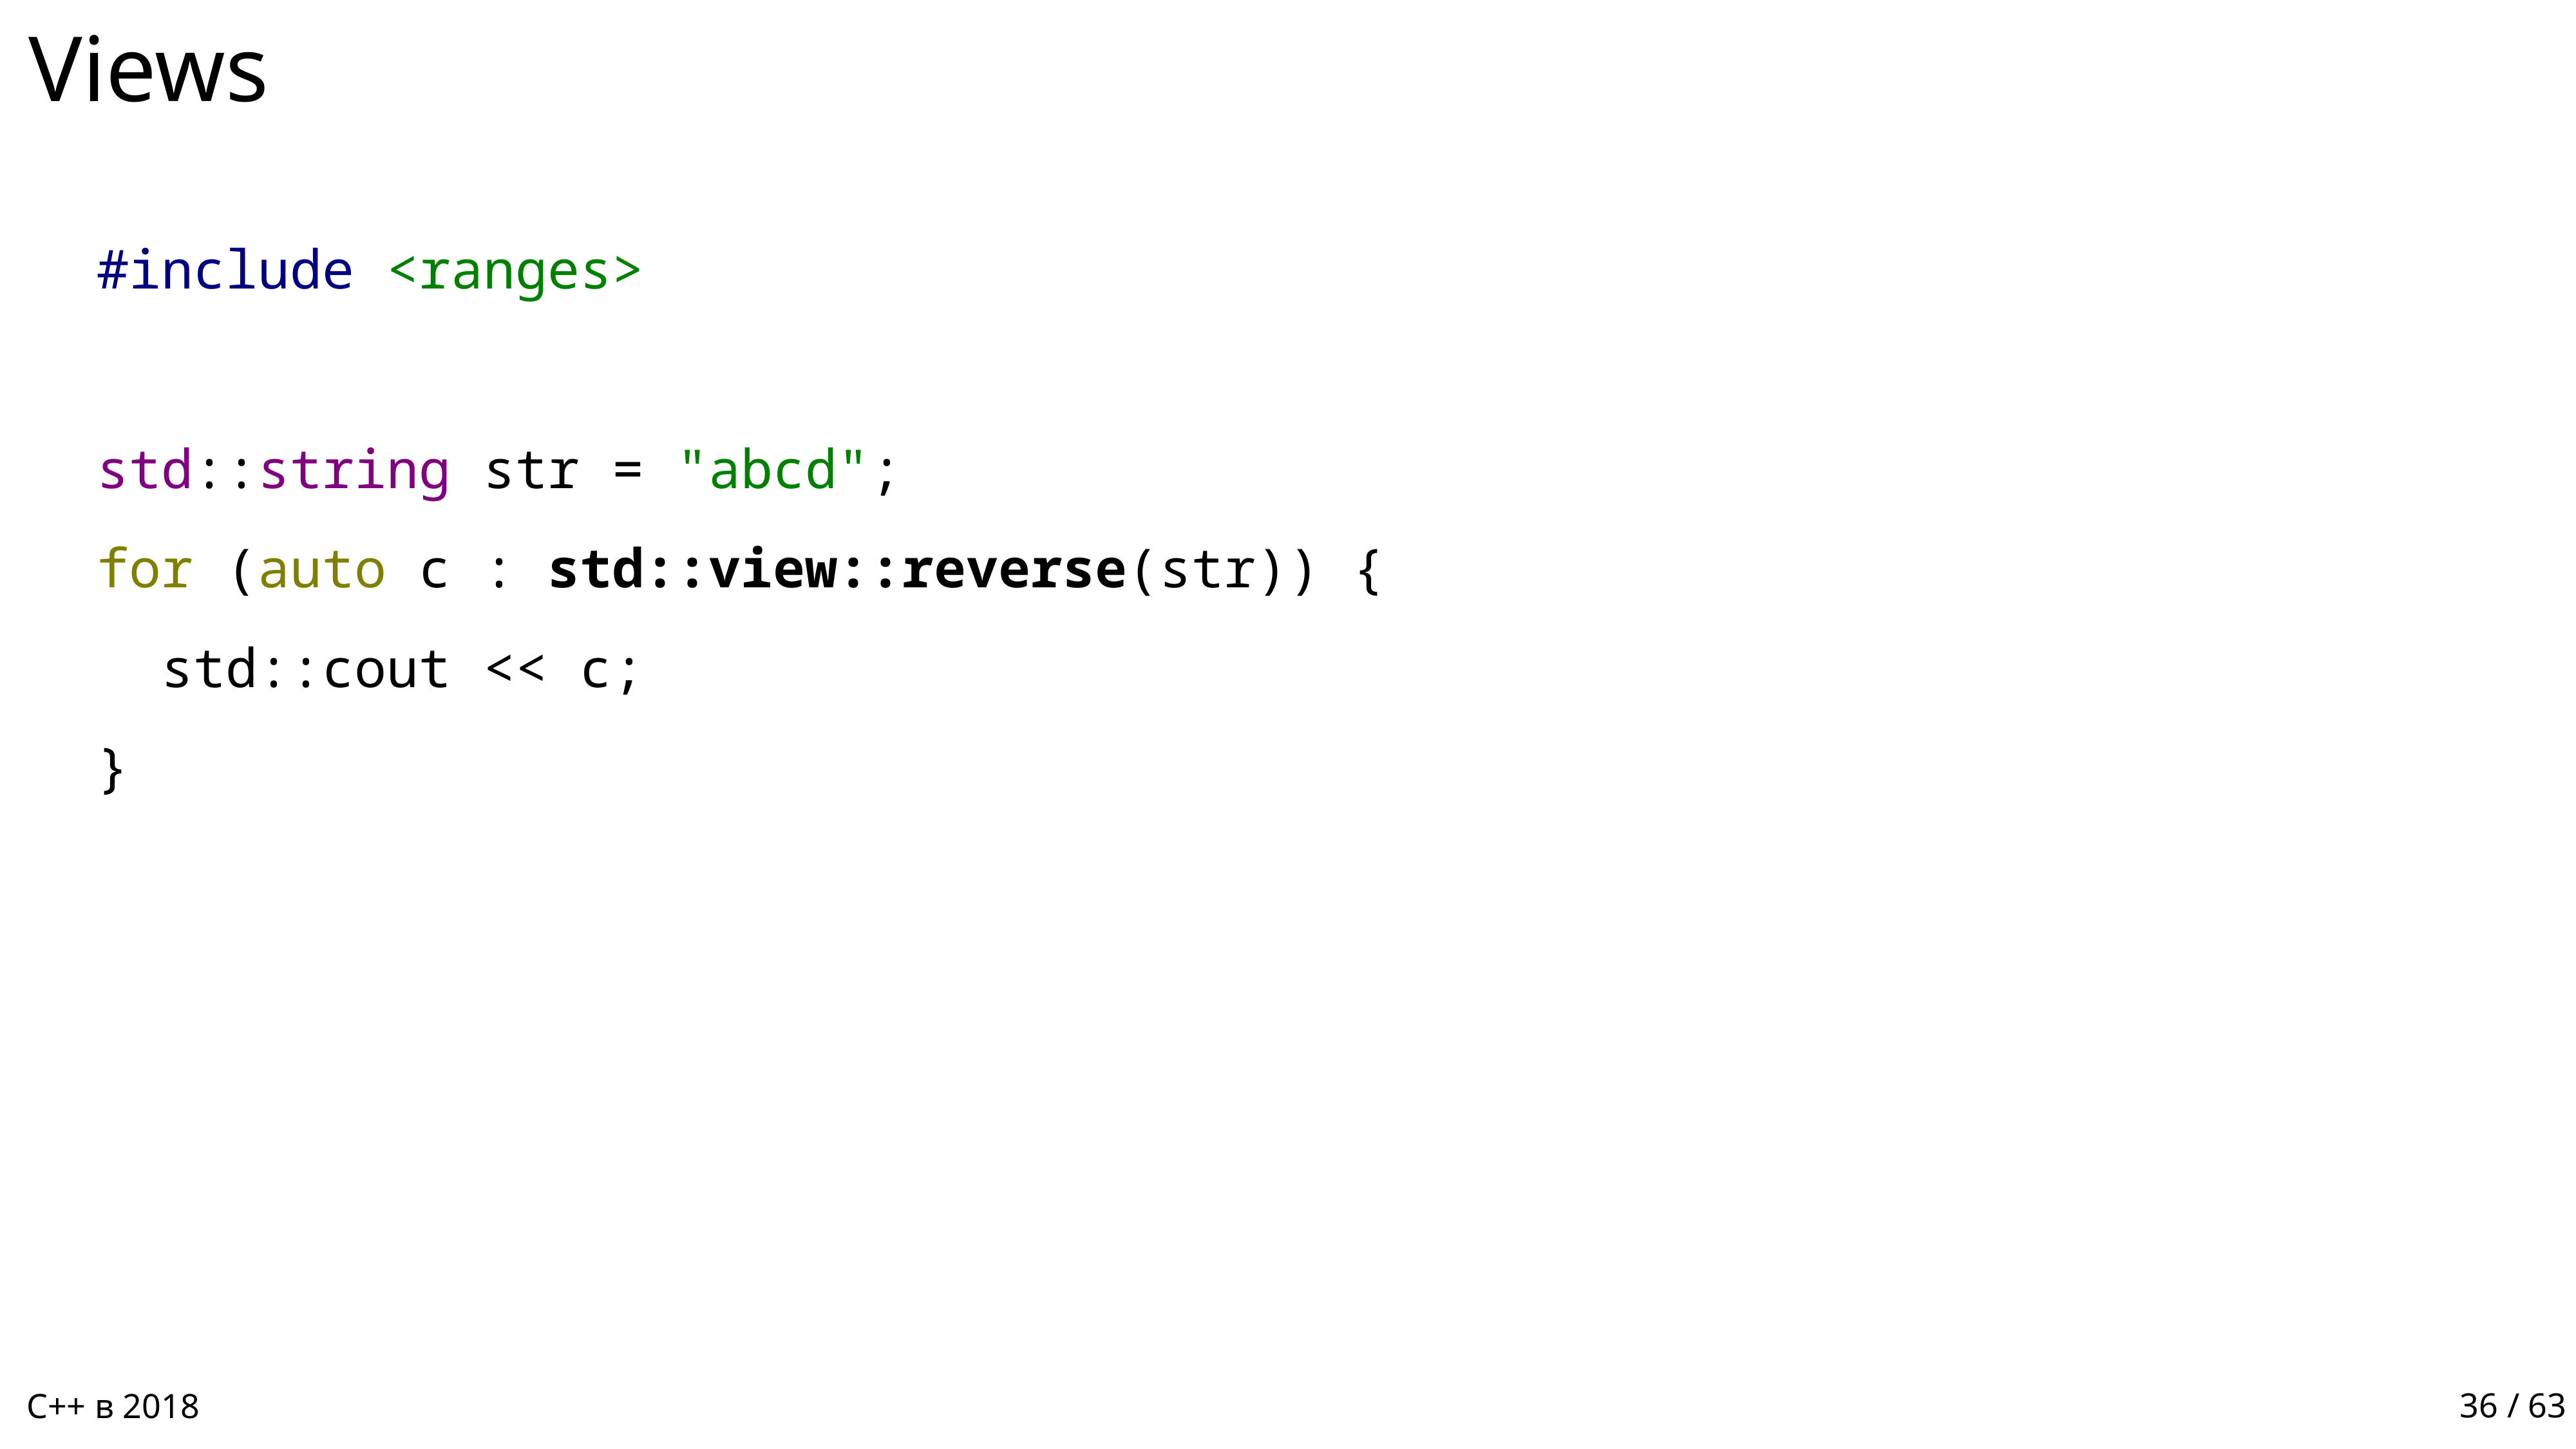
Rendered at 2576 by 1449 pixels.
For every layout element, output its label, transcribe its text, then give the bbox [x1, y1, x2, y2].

title Views [19, 19, 2551, 155]
list <number> / 63 [1479, 1376, 2576, 1431]
list C++ в 2018 [17, 1376, 1114, 1431]
list #include <ranges> std::string str = "abcd"; for (auto c : std::view::reverse(str)) { std::cout << c; } [87, 214, 2551, 1382]
